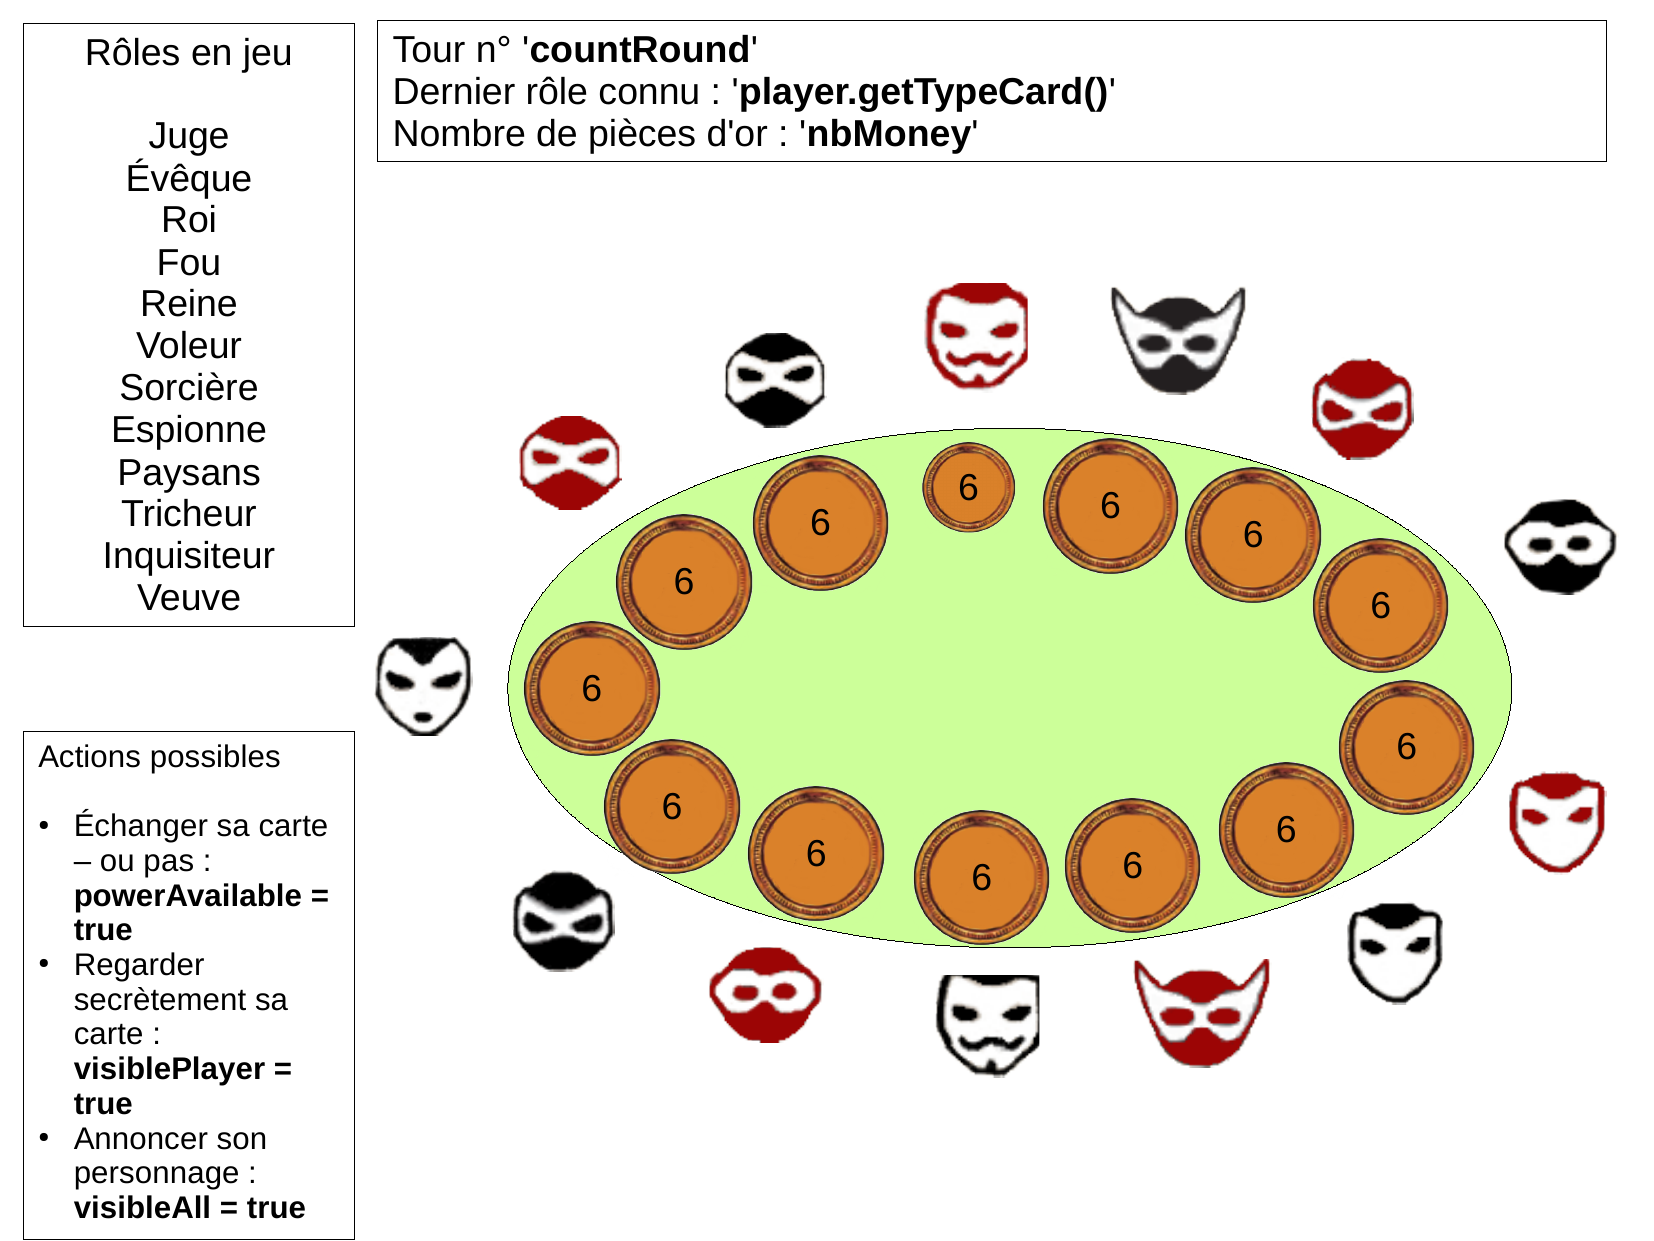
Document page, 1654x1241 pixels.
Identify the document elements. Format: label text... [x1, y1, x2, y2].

text_box [662, 428, 1337, 947]
picture [1110, 286, 1248, 395]
picture [911, 806, 1052, 948]
text_box Tour n° 'countRound' Dernier rôle connu : 'player.getTypeCard()' Nombre de pièces d'or : 'nbMoney' [377, 20, 1607, 162]
picture [1183, 463, 1477, 1005]
picture [1133, 959, 1272, 1068]
text_box [1451, 564, 1512, 784]
picture [708, 946, 824, 1043]
picture [1503, 498, 1619, 595]
picture [724, 333, 827, 428]
picture [512, 416, 891, 972]
picture [1508, 770, 1607, 875]
picture [746, 782, 886, 925]
text_box Actions possibles Échanger sa carte – ou pas : powerAvailable = true Regarder secrètement sa carte : visiblePlayer = true Annoncer son personnage : visibleAll = true [23, 731, 355, 1240]
text_box Rôles en jeu Juge Évêque Roi Fou Reine Voleur Sorcière Espionne Paysans Tricheur Inquisiteur Veuve [23, 23, 355, 627]
picture [1040, 434, 1180, 577]
picture [1311, 357, 1414, 460]
picture [921, 439, 1016, 535]
picture [1062, 794, 1203, 936]
text_box [526, 759, 602, 840]
text_box [507, 626, 522, 750]
text_box [1323, 485, 1414, 534]
text_box [527, 528, 614, 617]
picture [935, 975, 1040, 1078]
text_box [1356, 818, 1445, 877]
picture [923, 283, 1028, 393]
picture [374, 637, 473, 736]
text_box [644, 465, 750, 510]
